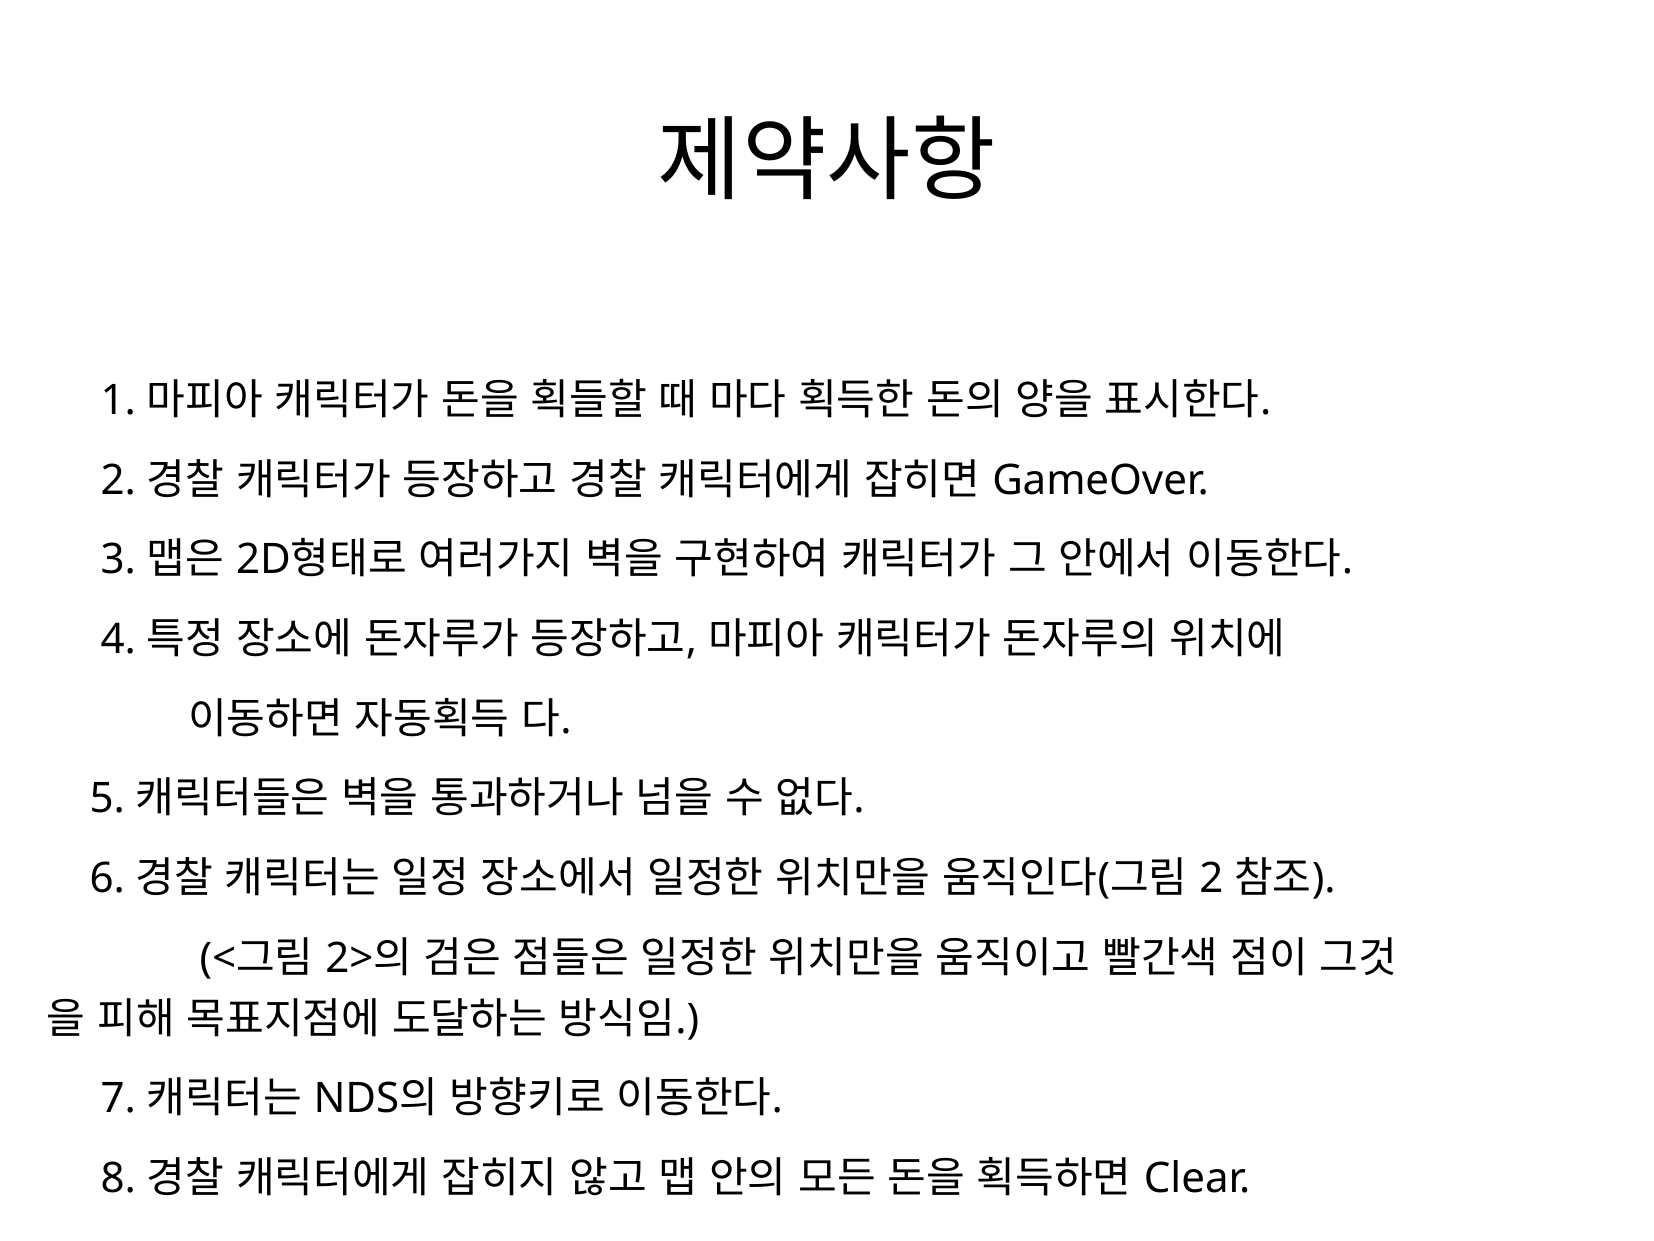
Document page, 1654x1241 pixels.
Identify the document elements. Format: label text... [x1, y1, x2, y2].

list 1. 마피아 캐릭터가 돈을 획들할 때 마다 획득한 돈의 양을 표시한다. 2. 경찰 캐릭터가 등장하고 경찰 캐릭터에게 잡히면 GameOver. 3. 맵은 2D형태로 여러가지 벽을 구현하여 캐릭터가 그 안에서 이동한다. 4. 특정 장소에 돈자루가 등장하고, 마피아 캐릭터가 돈자루의 위치에 이동하면 자동획득 다. 5. 캐릭터들은 벽을 통과하거나 넘을 수 없다. 6. 경찰 캐릭터는 일정 장소에서 일정한 위치만을 움직인다(그림 2 참조). (<그림 2>의 검은 점들은 일정한 위치만을 움직이고 빨간색 점이 그것 을 피해 목표지점에 도달하는 방식임.) 7. 캐릭터는 NDS의 방향키로 이동한다. 8. 경찰 캐릭터에게 잡히지 않고 맵 안의 모든 돈을 획득하면 Clear. [23, 290, 1630, 1217]
title 제약사항 [82, 49, 1571, 257]
